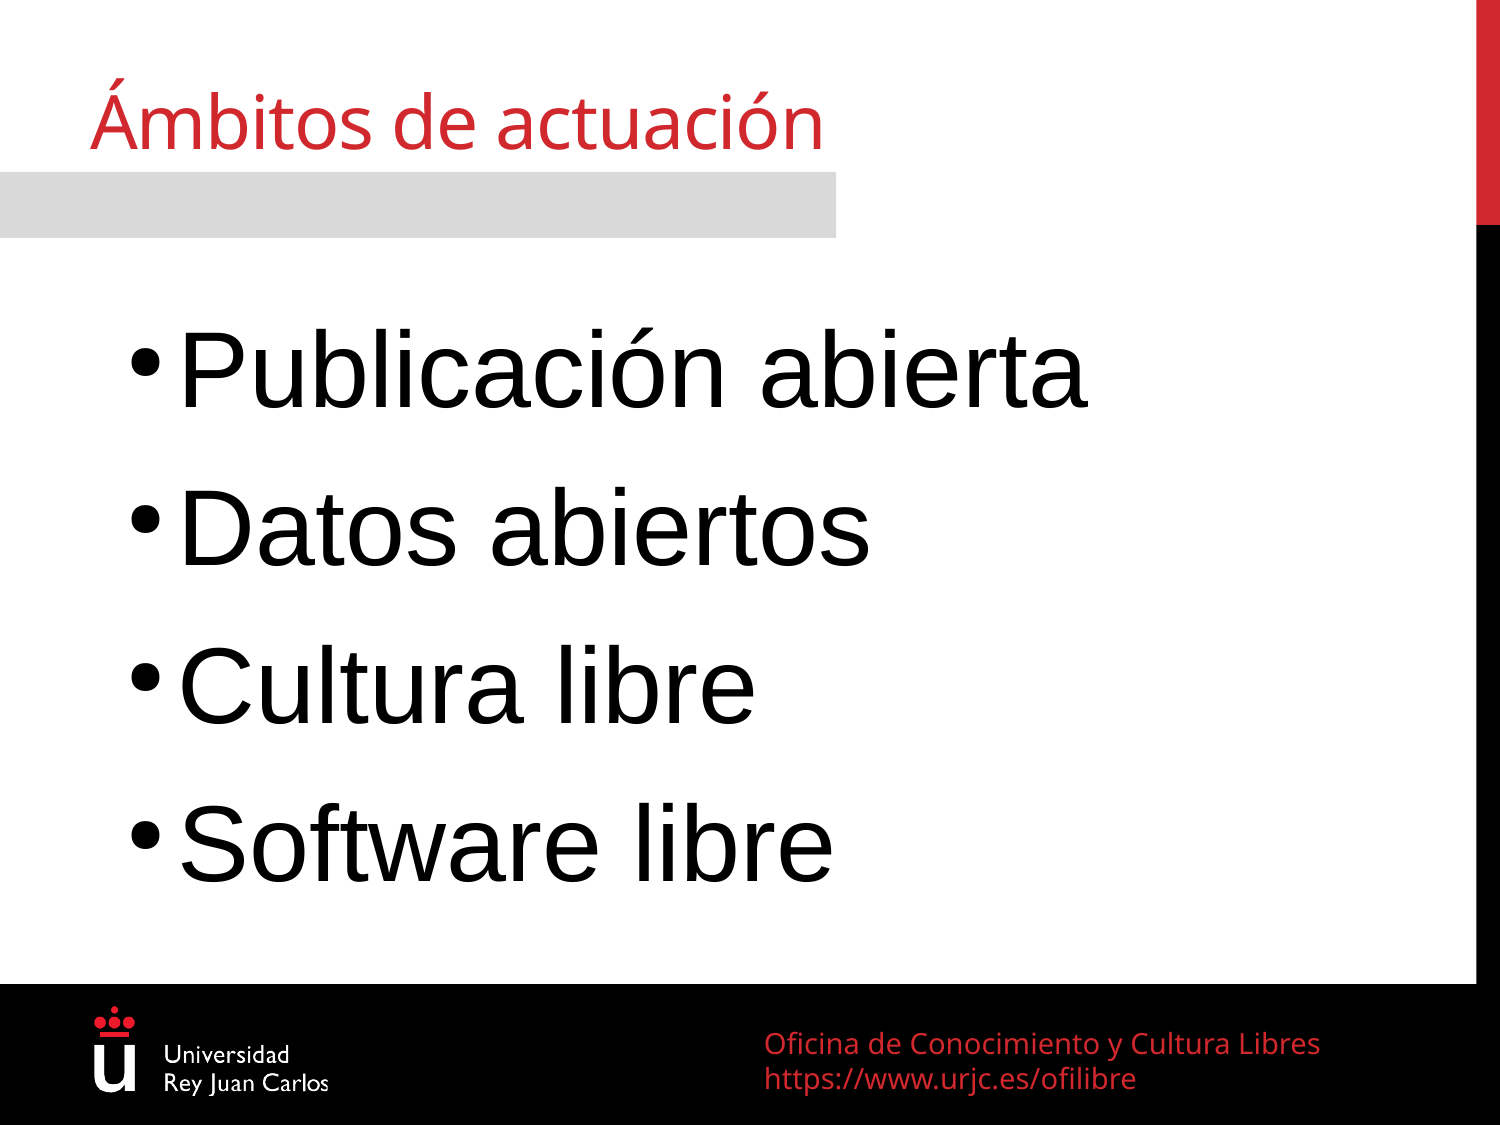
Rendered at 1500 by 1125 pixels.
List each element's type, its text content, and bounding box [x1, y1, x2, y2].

text_box [0, 171, 837, 238]
text_box [0, 984, 1500, 1125]
list Publicación abierta Datos abiertos Cultura libre Software libre [94, 292, 1412, 912]
picture [94, 1006, 328, 1096]
text_box Ámbitos de actuación [0, 24, 1326, 172]
text_box Oficina de Conocimiento y Cultura Libres https://www.urjc.es/ofilibre [748, 1017, 1500, 1125]
